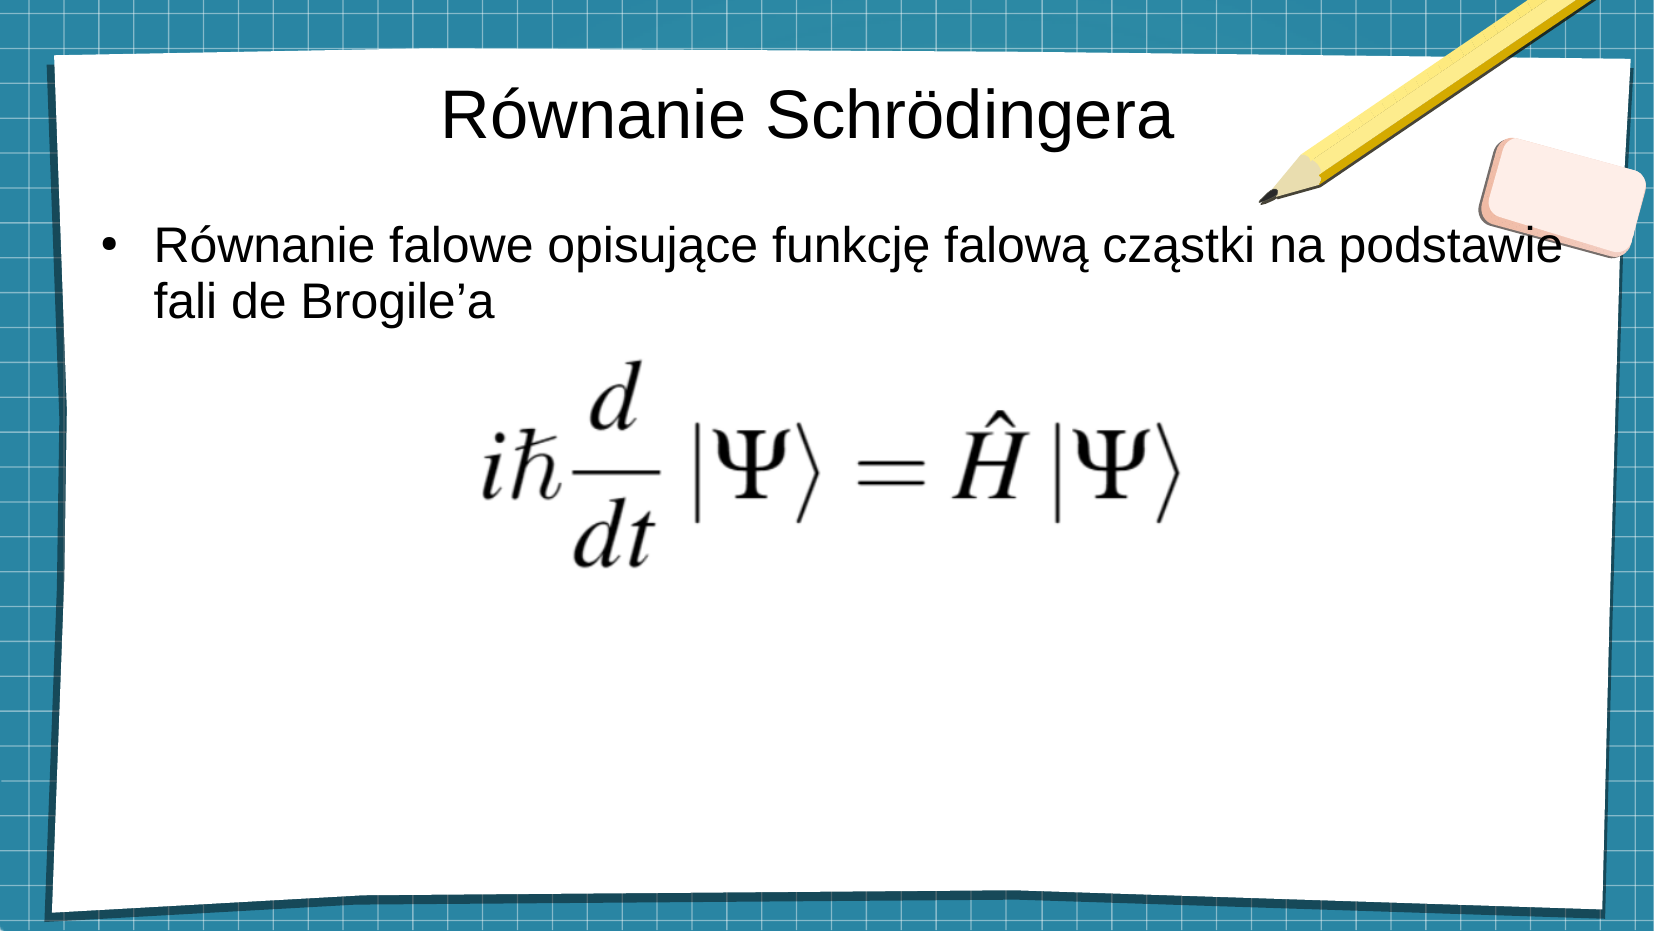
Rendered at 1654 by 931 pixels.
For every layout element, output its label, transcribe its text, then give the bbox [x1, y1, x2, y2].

picture [439, 335, 1225, 601]
title Równanie Schrödingera [82, 37, 1571, 193]
list Równanie falowe opisujące funkcję falową cząstki na podstawie fali de Brogile’a [82, 217, 1571, 758]
